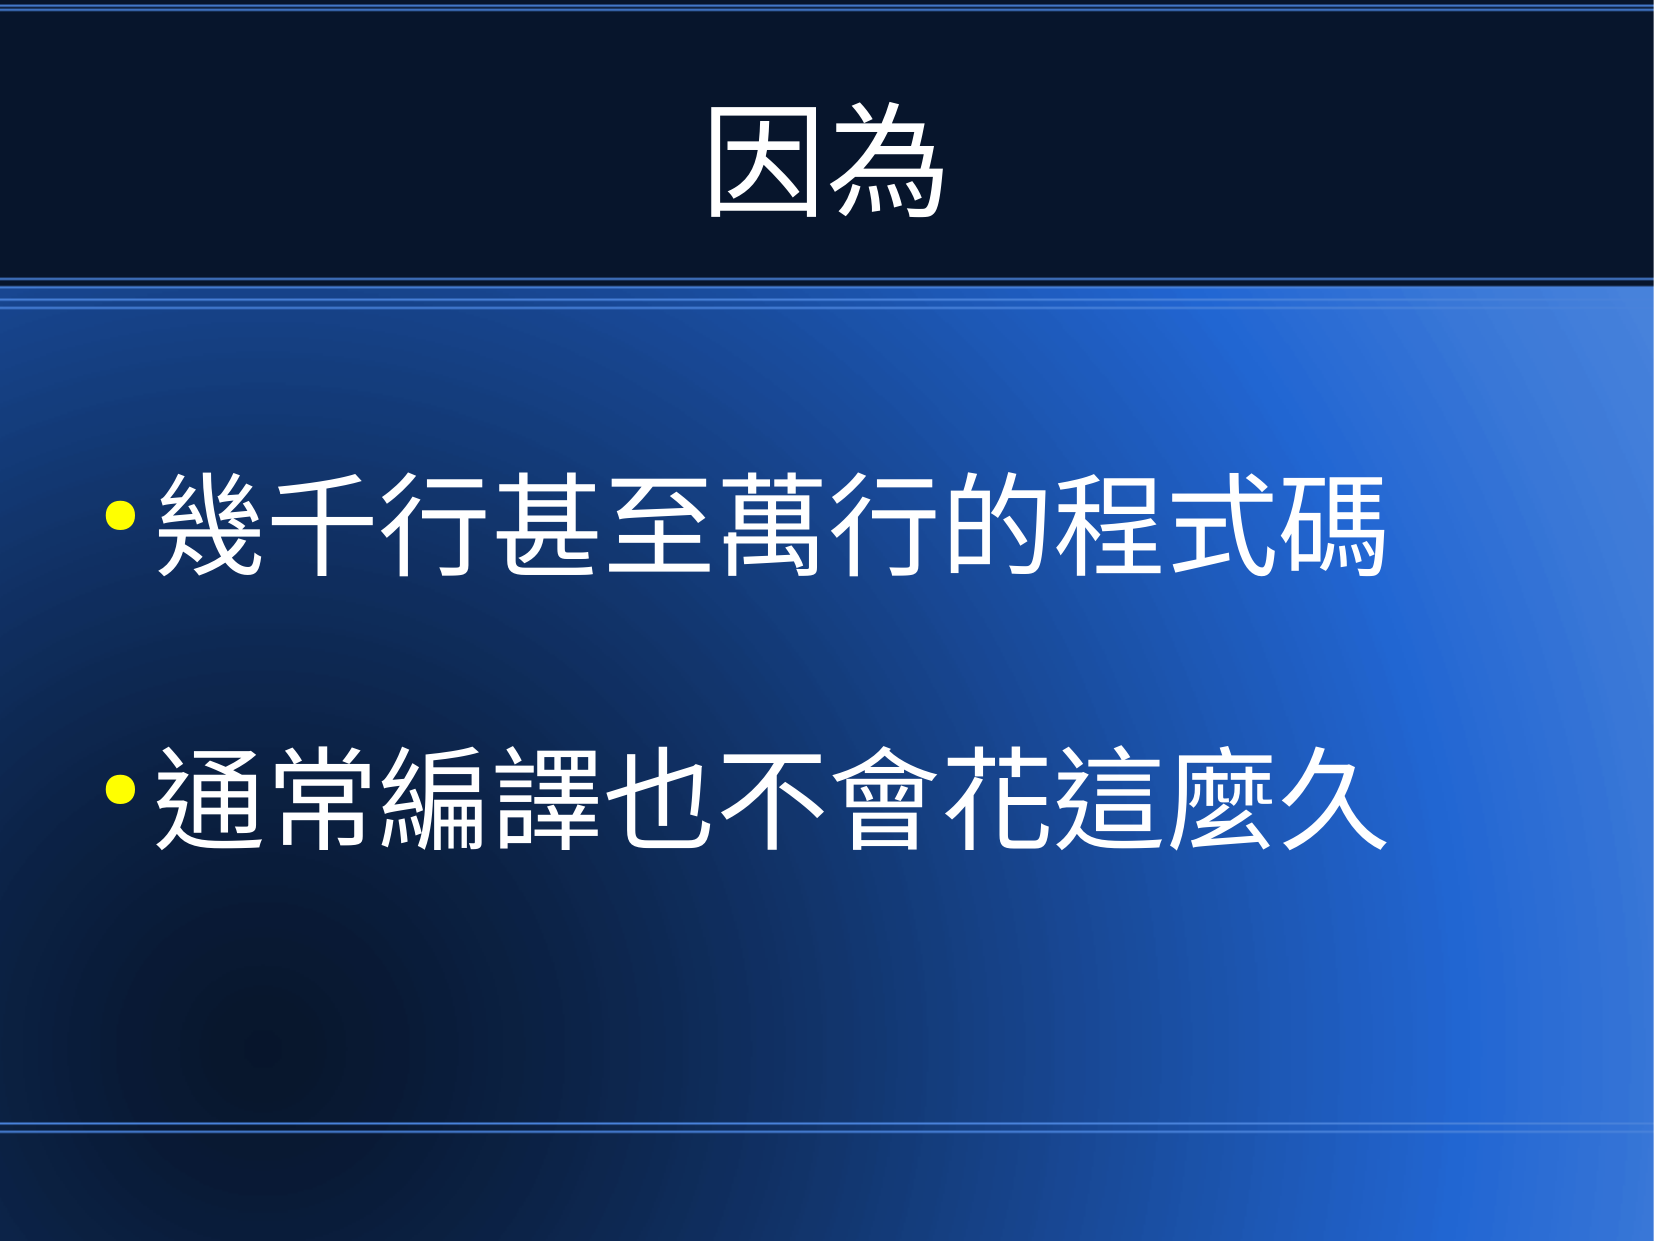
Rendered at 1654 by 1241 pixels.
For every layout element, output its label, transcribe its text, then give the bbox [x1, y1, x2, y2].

picture [0, 0, 1654, 1241]
title 因為 [82, 49, 1571, 257]
list 幾千行甚至萬行的程式碼 通常編譯也不會花這麼久 [82, 355, 1571, 1241]
